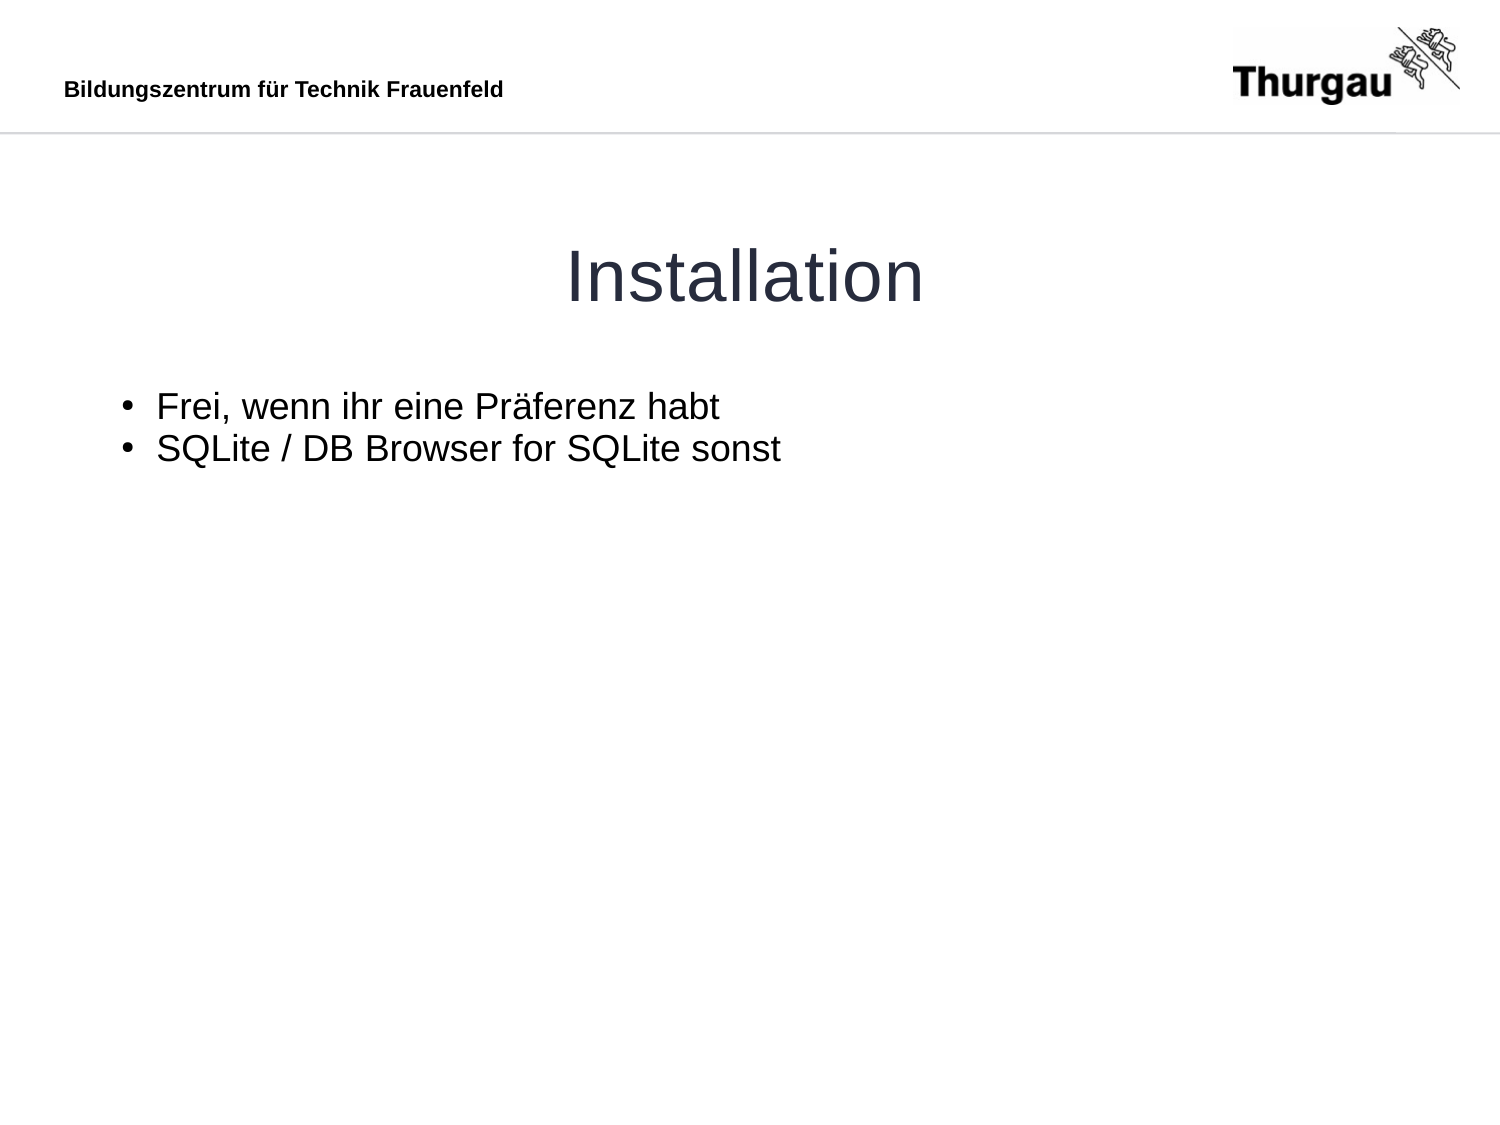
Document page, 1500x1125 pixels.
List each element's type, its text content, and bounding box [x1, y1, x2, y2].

text_box Bildungszentrum für Technik Frauenfeld [48, 65, 667, 115]
text_box Frei, wenn ihr eine Präferenz habt SQLite / DB Browser for SQLite sonst [106, 377, 1382, 688]
text_box Installation [56, 239, 1435, 323]
picture [1233, 27, 1460, 105]
